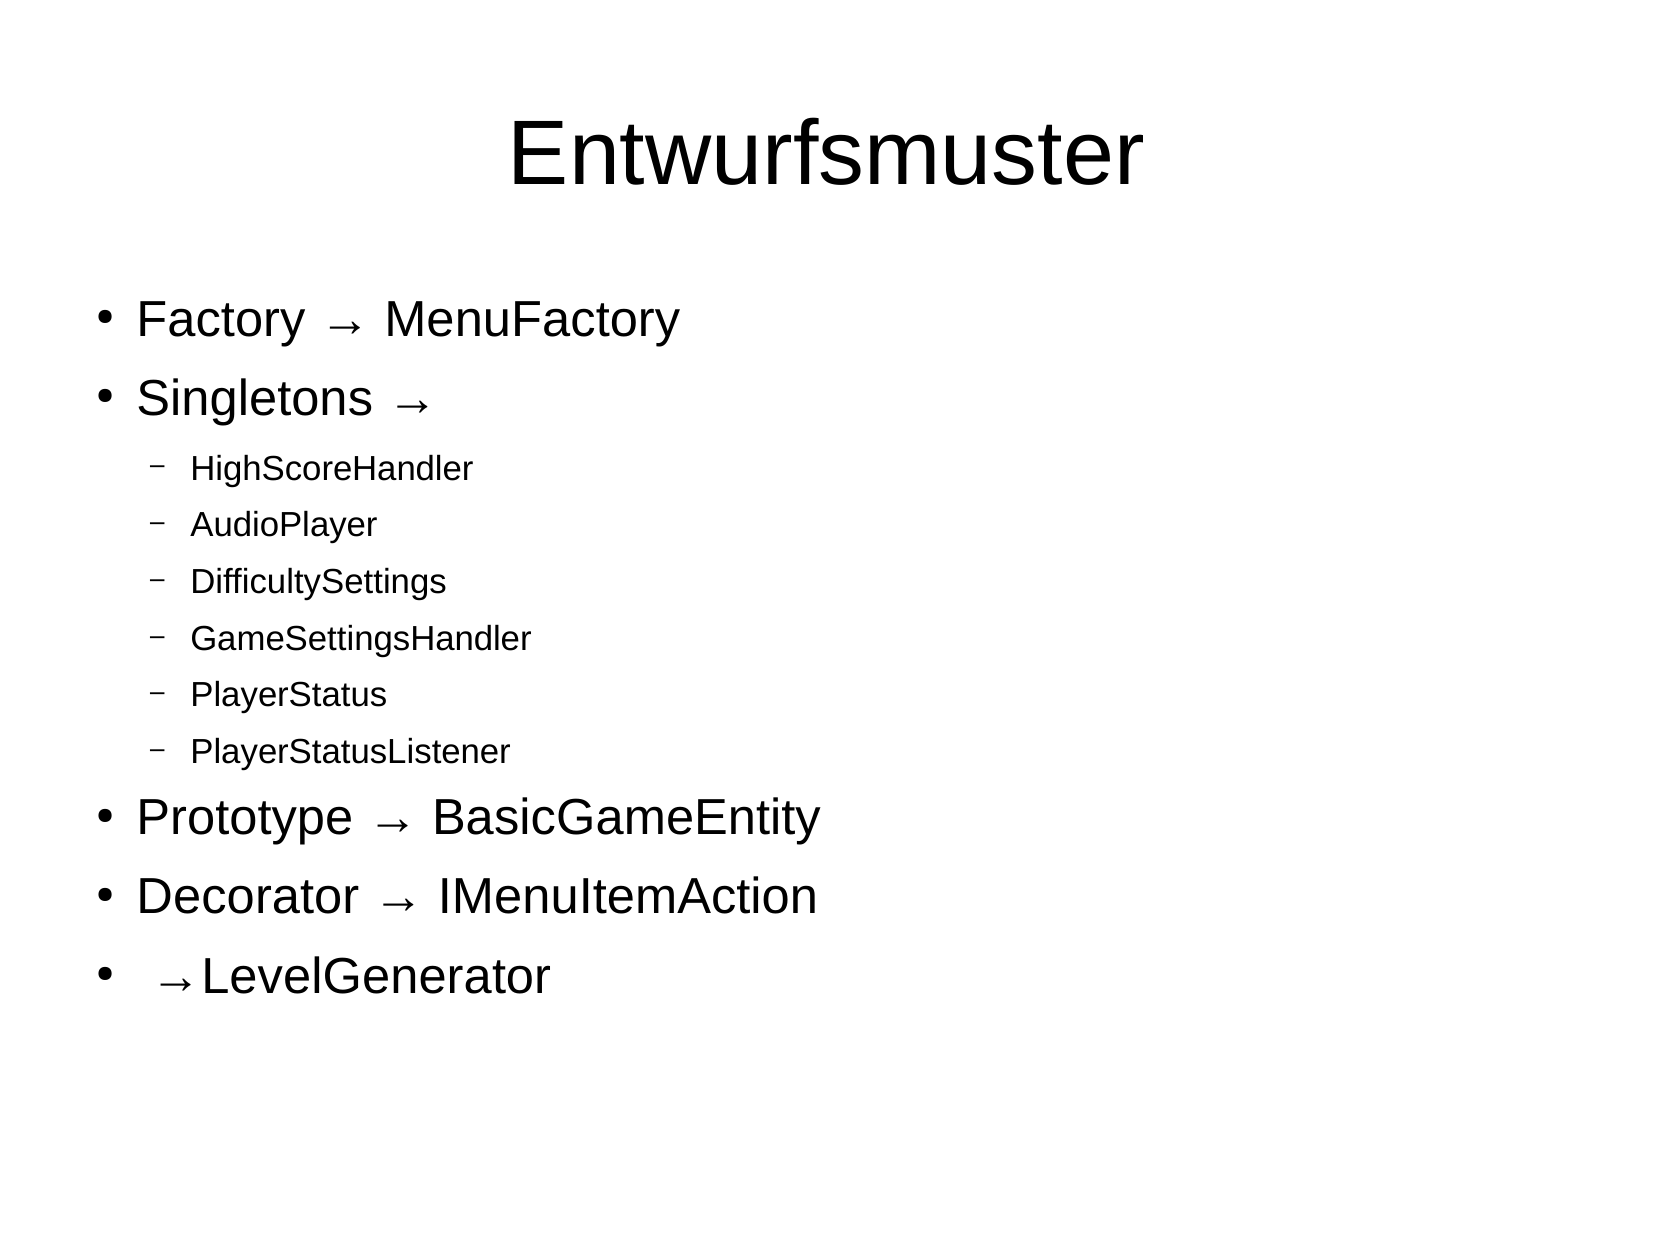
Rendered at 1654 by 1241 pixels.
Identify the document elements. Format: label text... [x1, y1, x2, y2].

title Entwurfsmuster [82, 49, 1571, 257]
list Factory → MenuFactory Singletons → HighScoreHandler AudioPlayer DifficultySettings GameSettingsHandler PlayerStatus PlayerStatusListener Prototype → BasicGameEntity Decorator → IMenuItemAction →LevelGenerator [82, 290, 1571, 1010]
